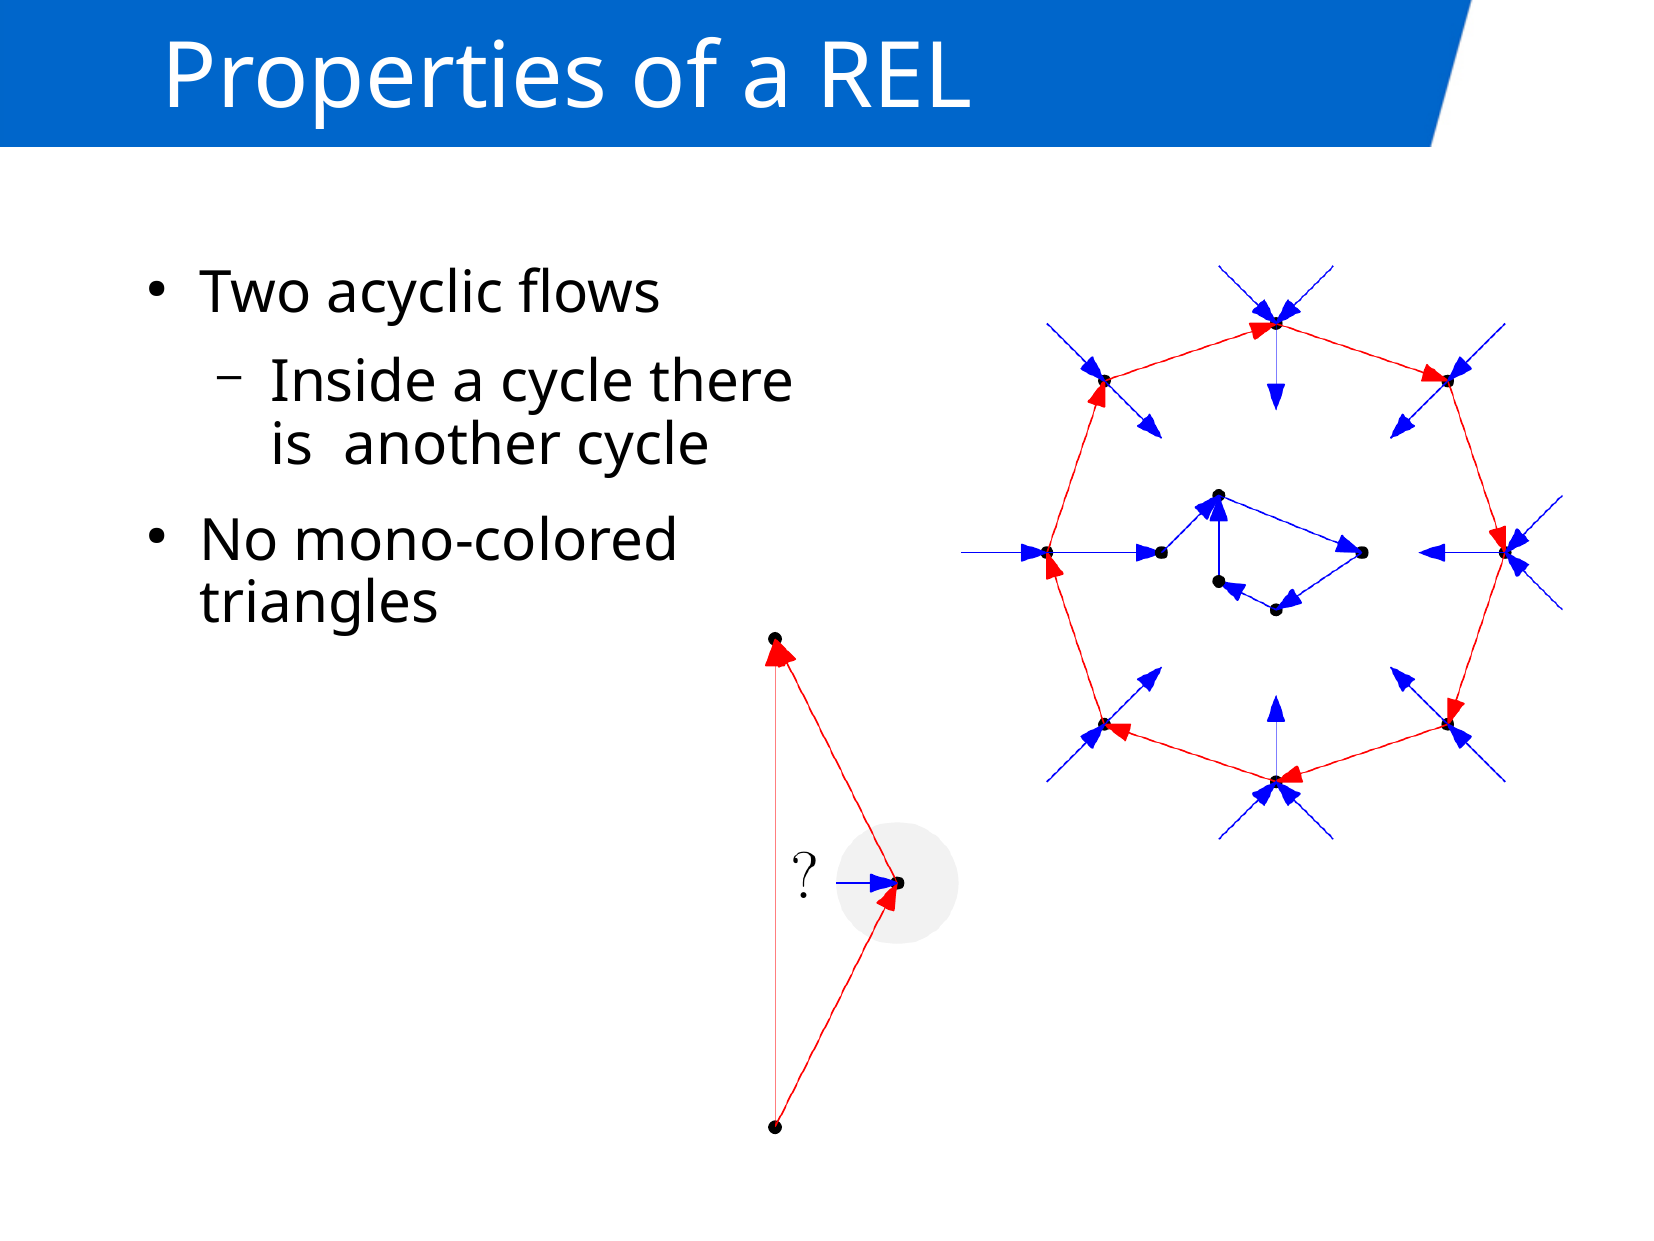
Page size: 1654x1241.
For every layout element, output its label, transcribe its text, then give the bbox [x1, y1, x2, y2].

title Properties of a REL [146, 18, 1573, 139]
picture [765, 265, 1563, 1137]
list Two acyclic flows Inside a cycle there is another cycle No mono-colored triangles [113, 255, 811, 1118]
picture [0, 0, 1474, 147]
